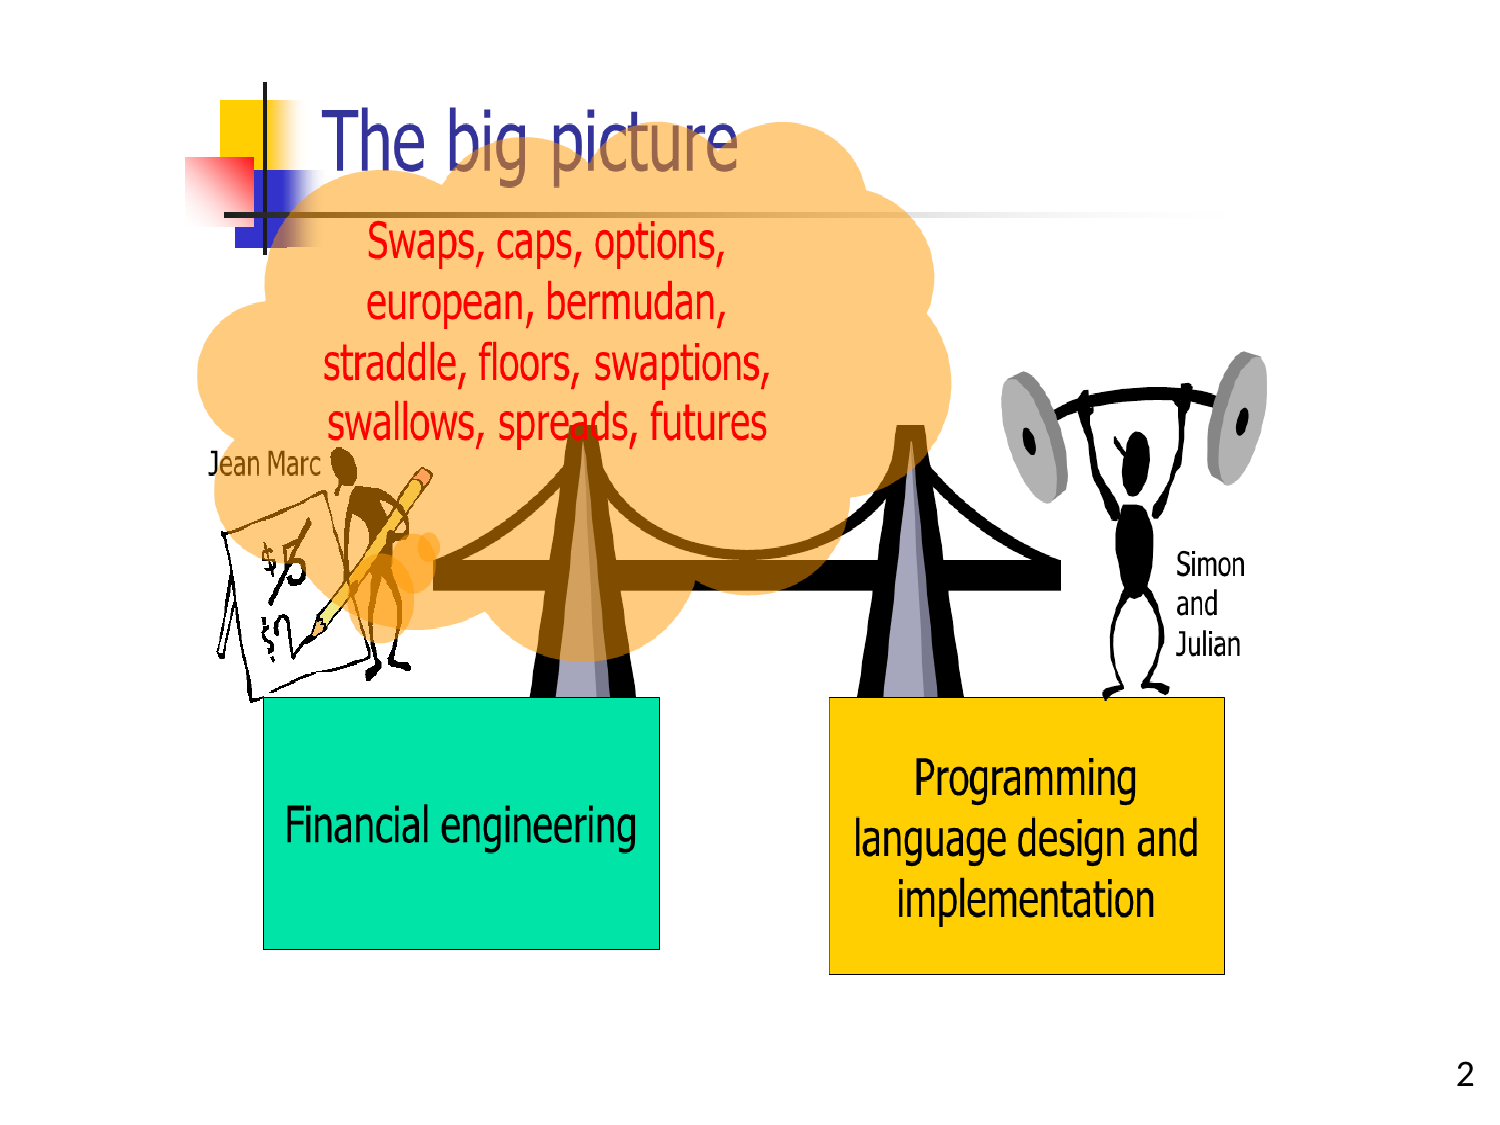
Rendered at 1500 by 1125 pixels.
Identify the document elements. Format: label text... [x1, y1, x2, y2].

picture [171, 0, 1299, 1124]
text_box 2 [1441, 1041, 1490, 1102]
